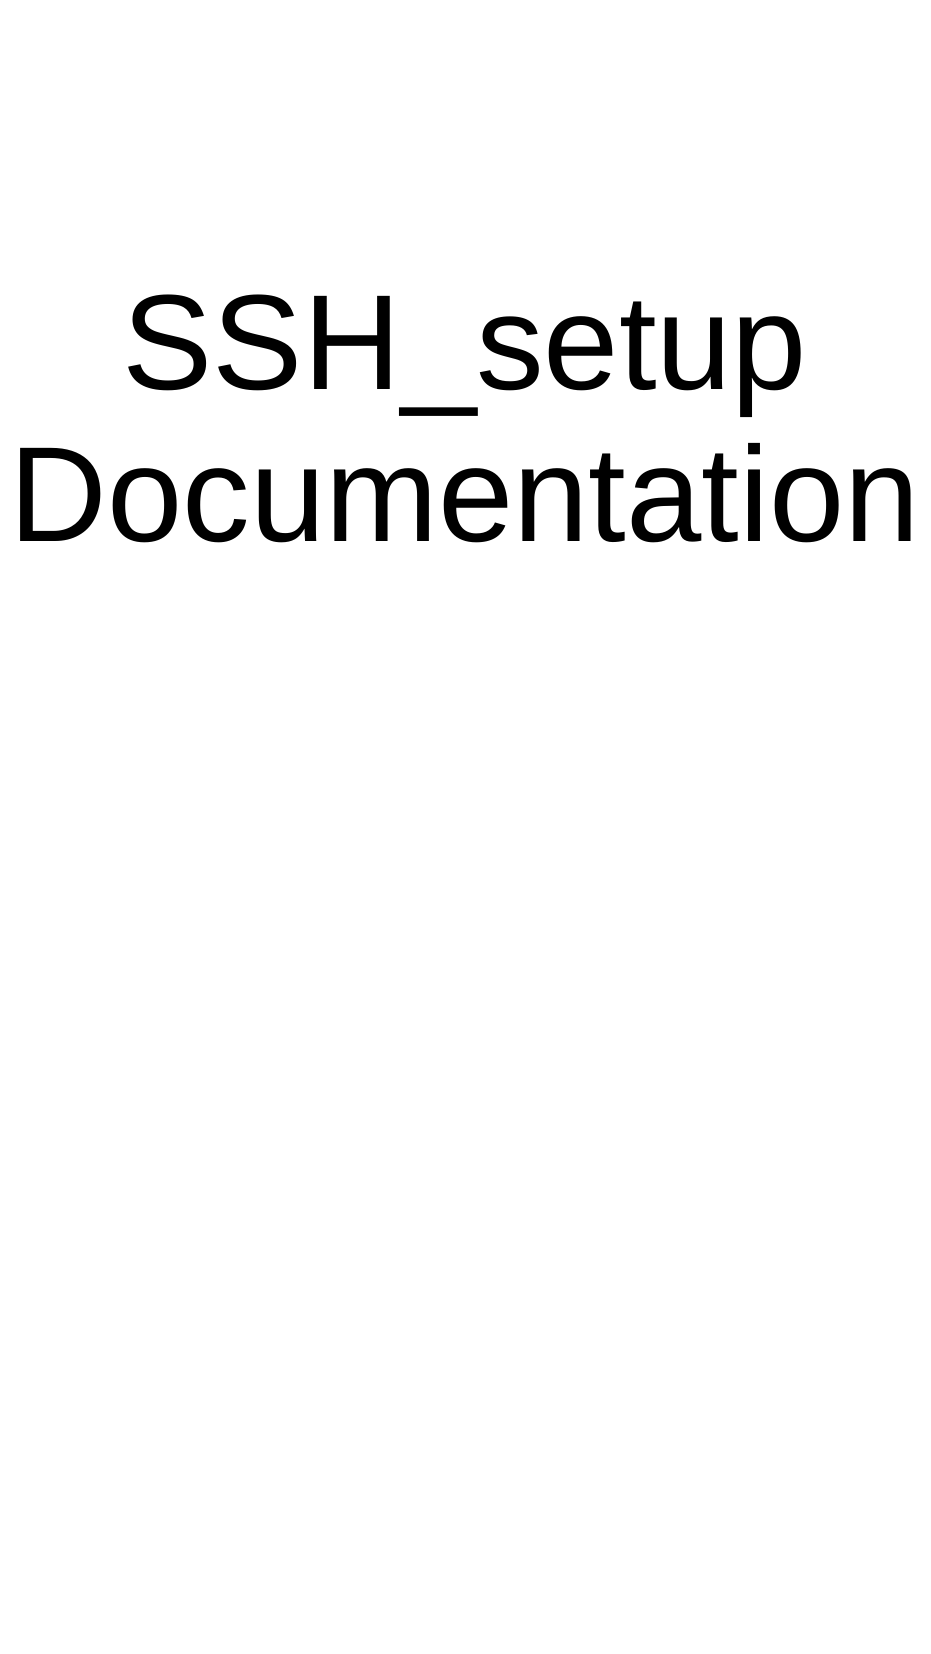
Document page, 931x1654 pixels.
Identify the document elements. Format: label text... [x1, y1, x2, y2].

title SSH_setup Documentation [0, 163, 931, 673]
